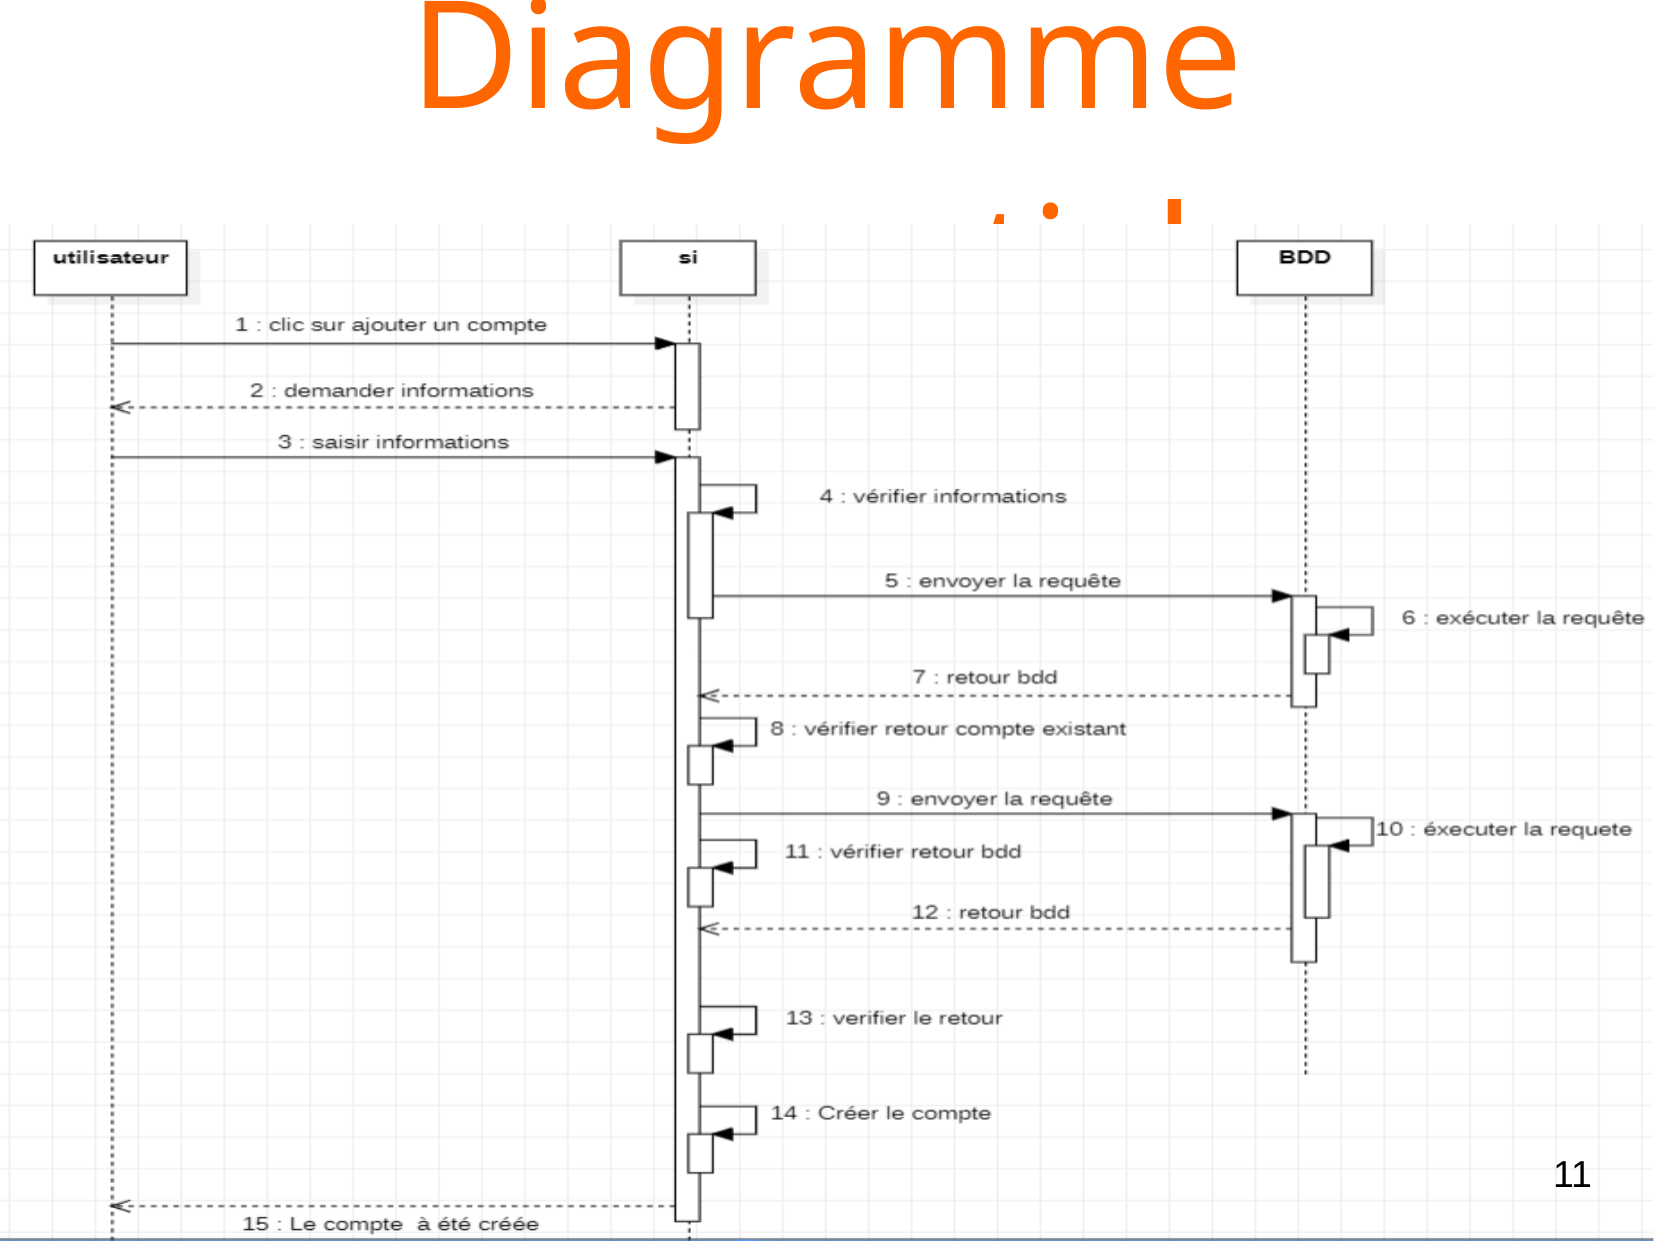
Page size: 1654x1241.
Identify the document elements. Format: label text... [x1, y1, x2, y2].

text_box 11 [1538, 1146, 1610, 1204]
title Diagramme sequentiel [82, 32, 1571, 224]
picture [0, 224, 1654, 1241]
